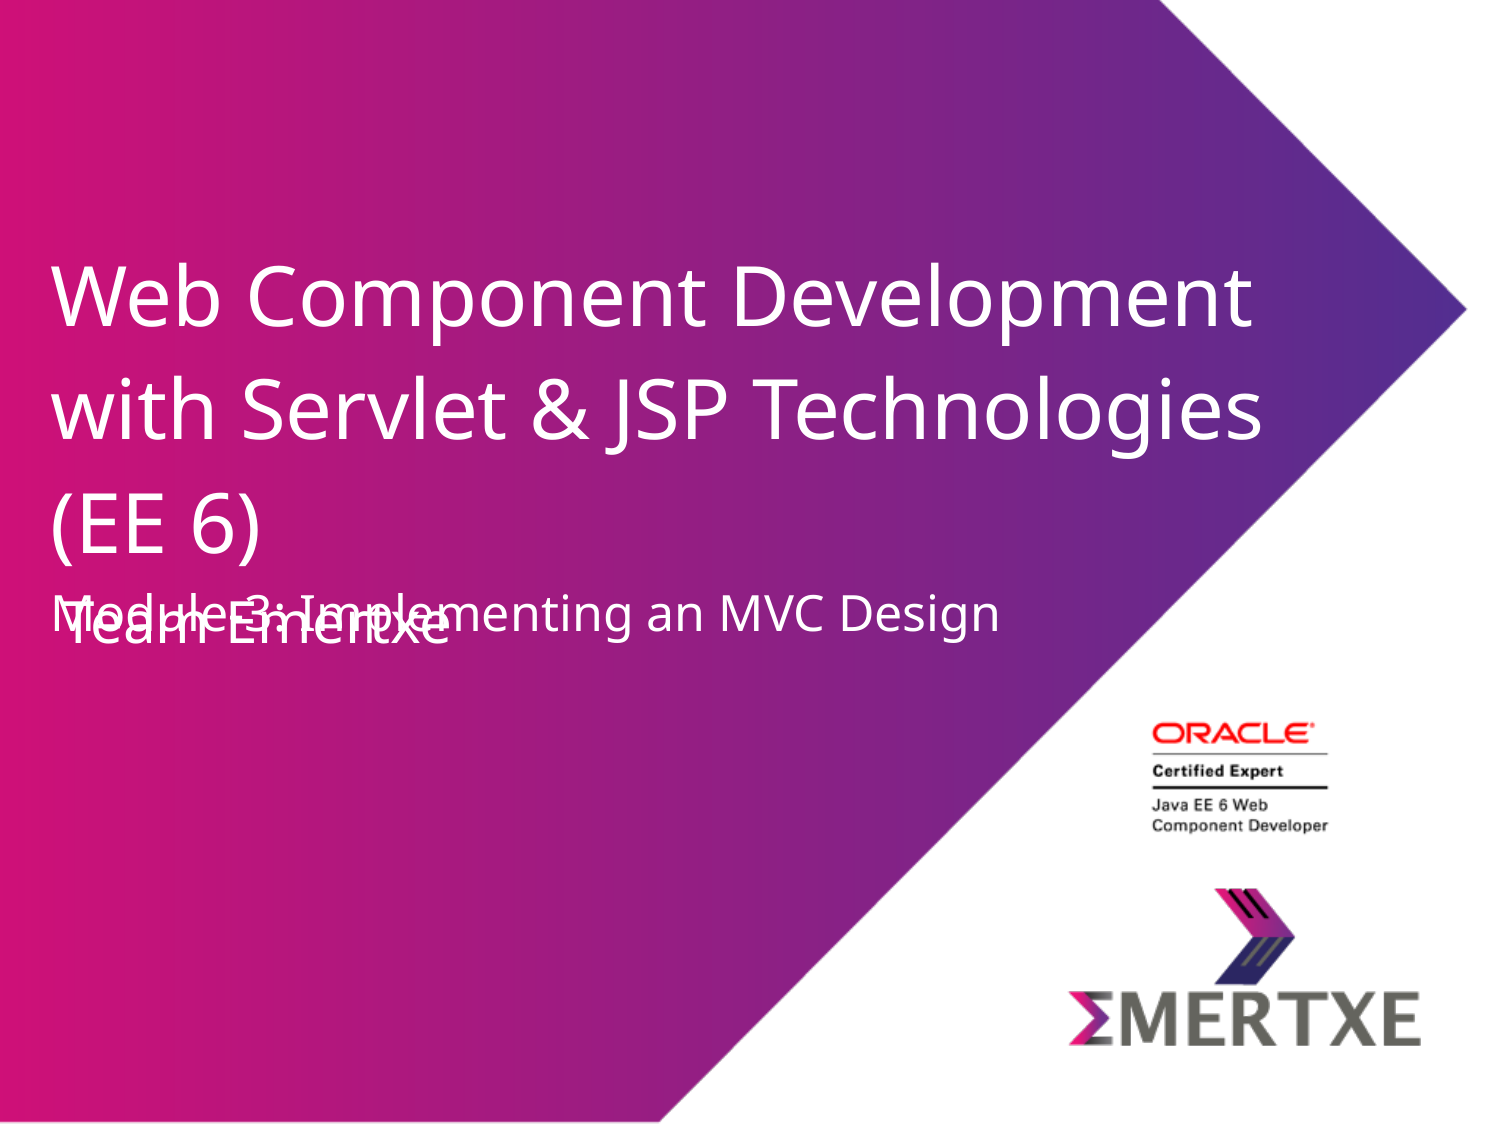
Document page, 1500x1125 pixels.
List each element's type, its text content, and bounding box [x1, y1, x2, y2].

picture [0, 0, 1500, 1125]
text_box Team Emertxe [47, 573, 638, 657]
text_box Web Component Development with Servlet & JSP Technologies (EE 6) Module-3: Implementing an MVC Design [35, 229, 1382, 726]
